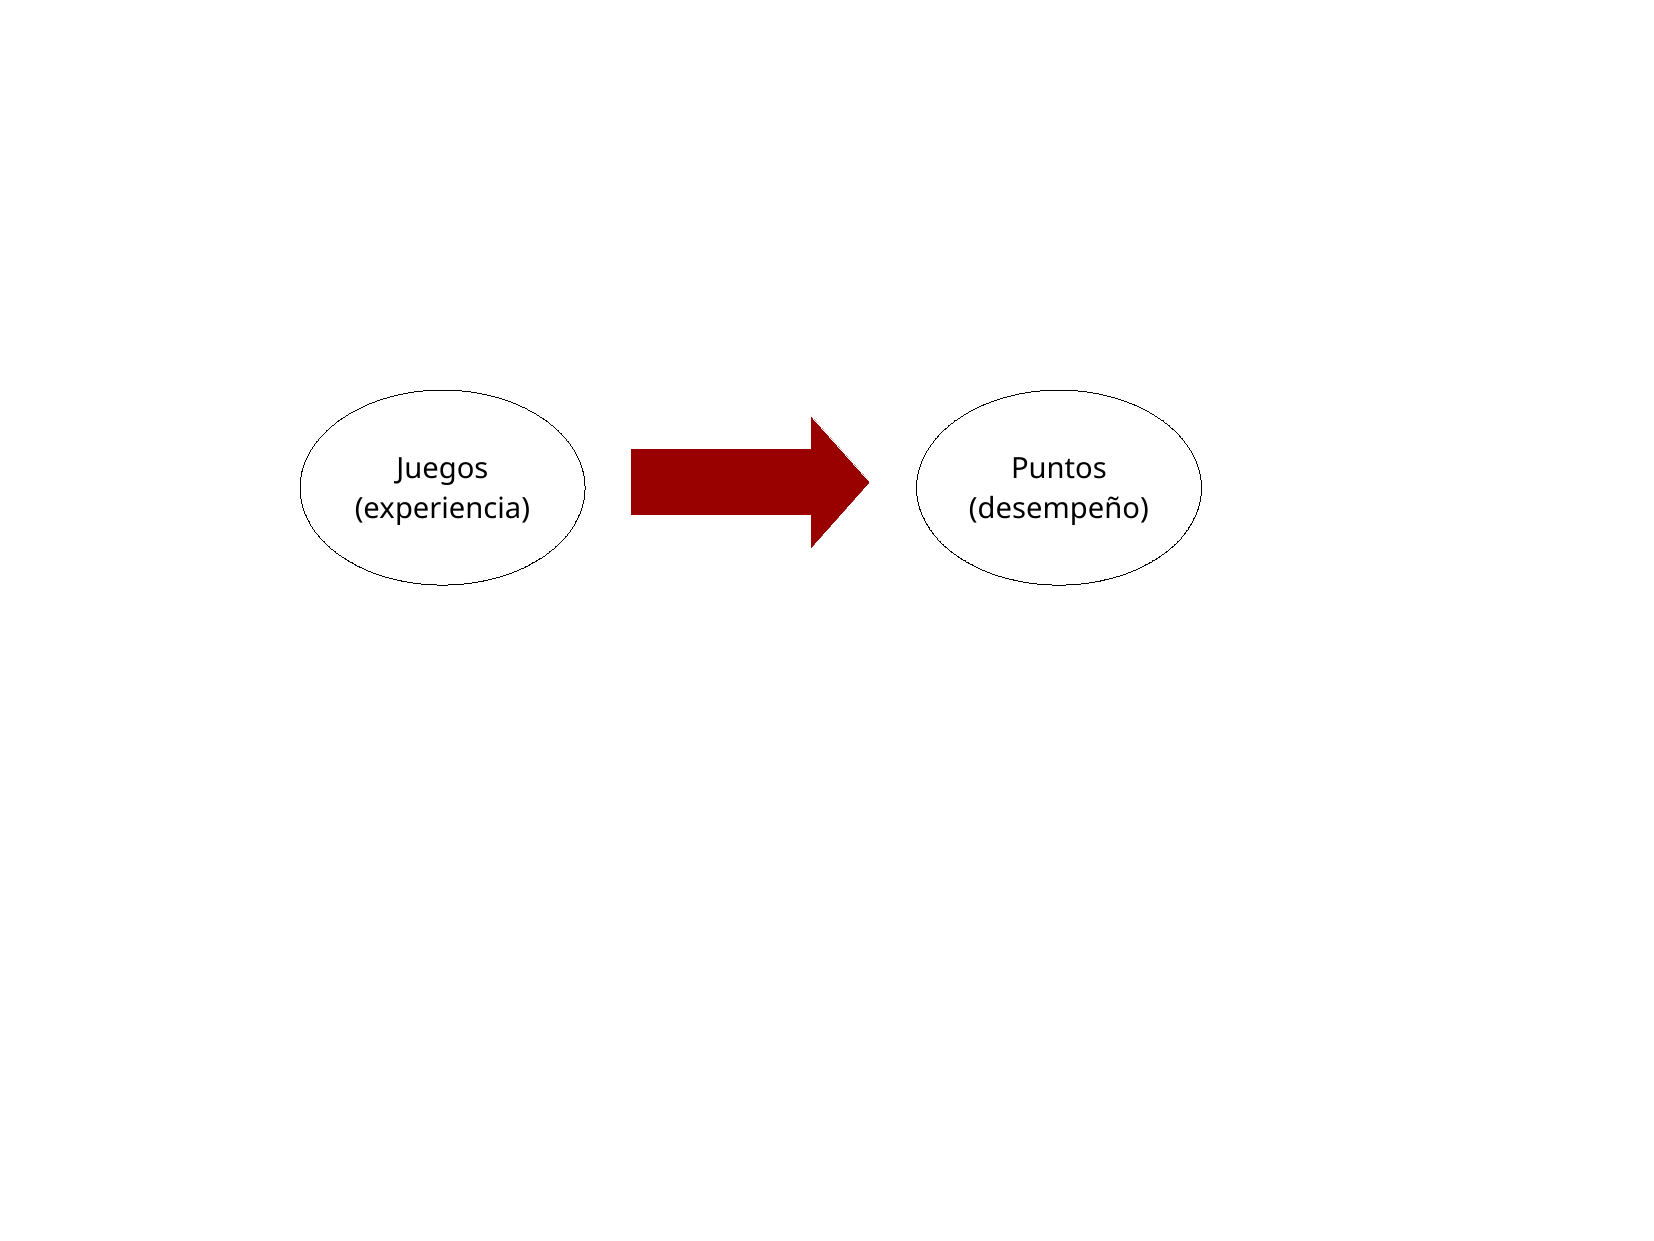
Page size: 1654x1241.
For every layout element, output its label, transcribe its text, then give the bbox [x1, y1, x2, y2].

text_box [630, 414, 871, 550]
text_box Juegos (experiencia) [300, 390, 586, 586]
text_box Puntos (desempeño) [916, 390, 1202, 586]
